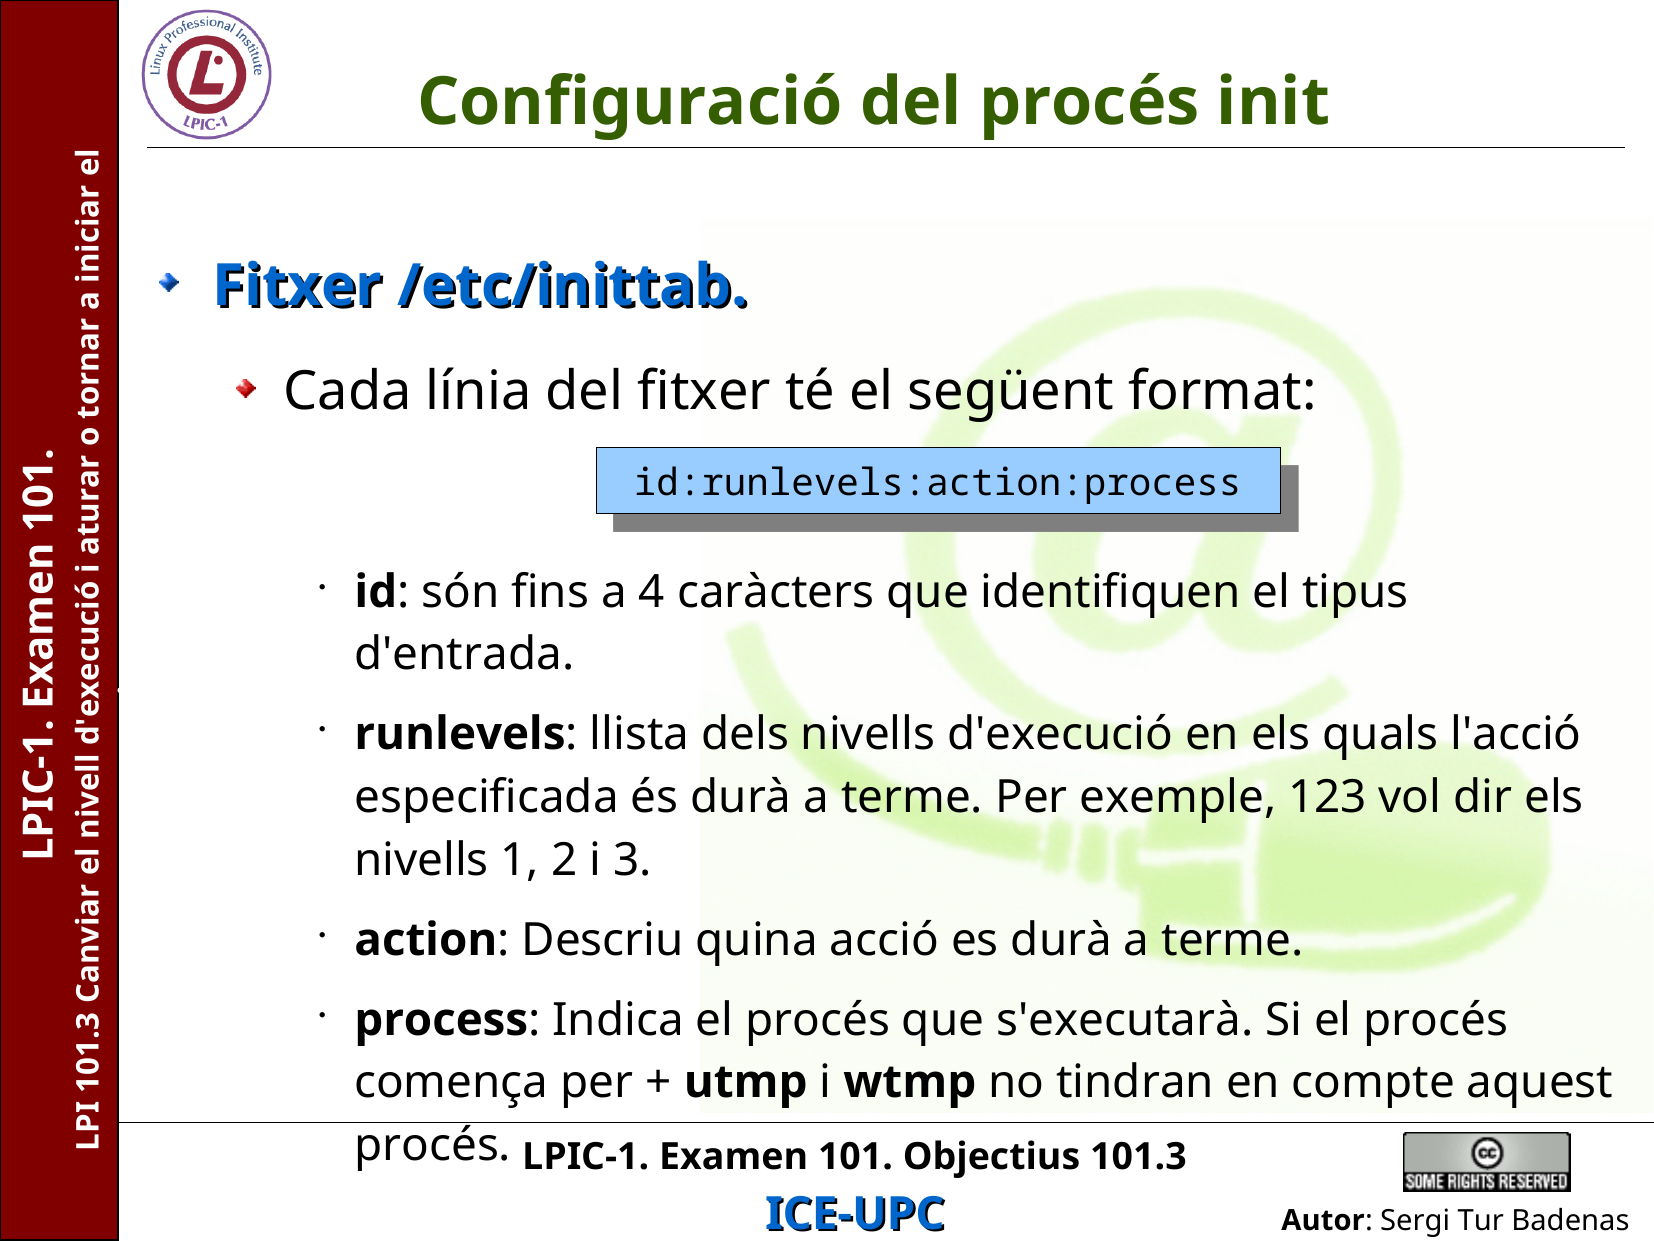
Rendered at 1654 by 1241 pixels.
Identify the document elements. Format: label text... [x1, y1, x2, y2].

picture [700, 217, 1654, 1113]
text_box id:runlevels:action:process [596, 447, 1281, 512]
picture [135, 5, 277, 55]
title Configuració del procés init [129, 55, 1619, 142]
picture [1403, 1171, 1571, 1192]
list Fitxer /etc/inittab. Cada línia del fitxer té el següent format: id: són fins a 4 caràcters que identifiquen el tipus d'entrada. runlevels: llista dels nivells d'execució en els quals l'acció especificada és durà a terme. Per exemple, 123 vol dir els nivells 1, 2 i 3. action: Descriu quina acció es durà a terme. process: Indica el procés que s'executarà. Si el procés comença per + utmp i wtmp no tindran en compte aquest procés. [141, 242, 1630, 1171]
